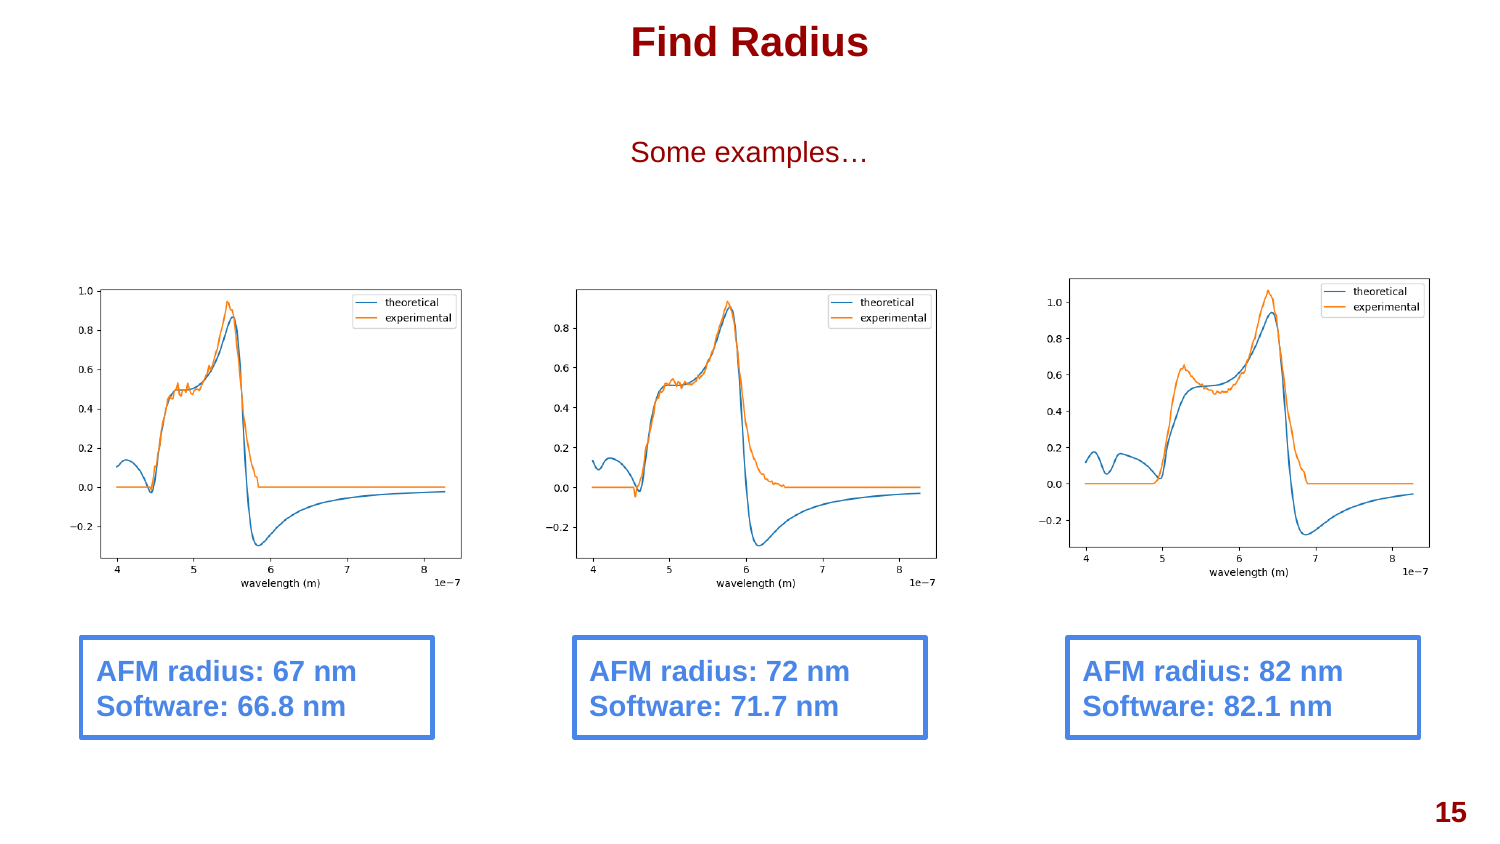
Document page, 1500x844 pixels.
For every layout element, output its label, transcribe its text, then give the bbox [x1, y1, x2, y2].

text_box Find Radius [506, 0, 994, 81]
text_box AFM radius: 72 nm Software: 71.7 nm [574, 637, 926, 738]
text_box 15 [1419, 778, 1500, 844]
picture [1011, 236, 1475, 585]
picture [42, 247, 507, 596]
text_box AFM radius: 82 nm Software: 82.1 nm [1067, 637, 1419, 738]
text_box AFM radius: 67 nm Software: 66.8 nm [80, 637, 433, 738]
text_box Some examples… [488, 118, 1012, 184]
picture [518, 247, 982, 596]
